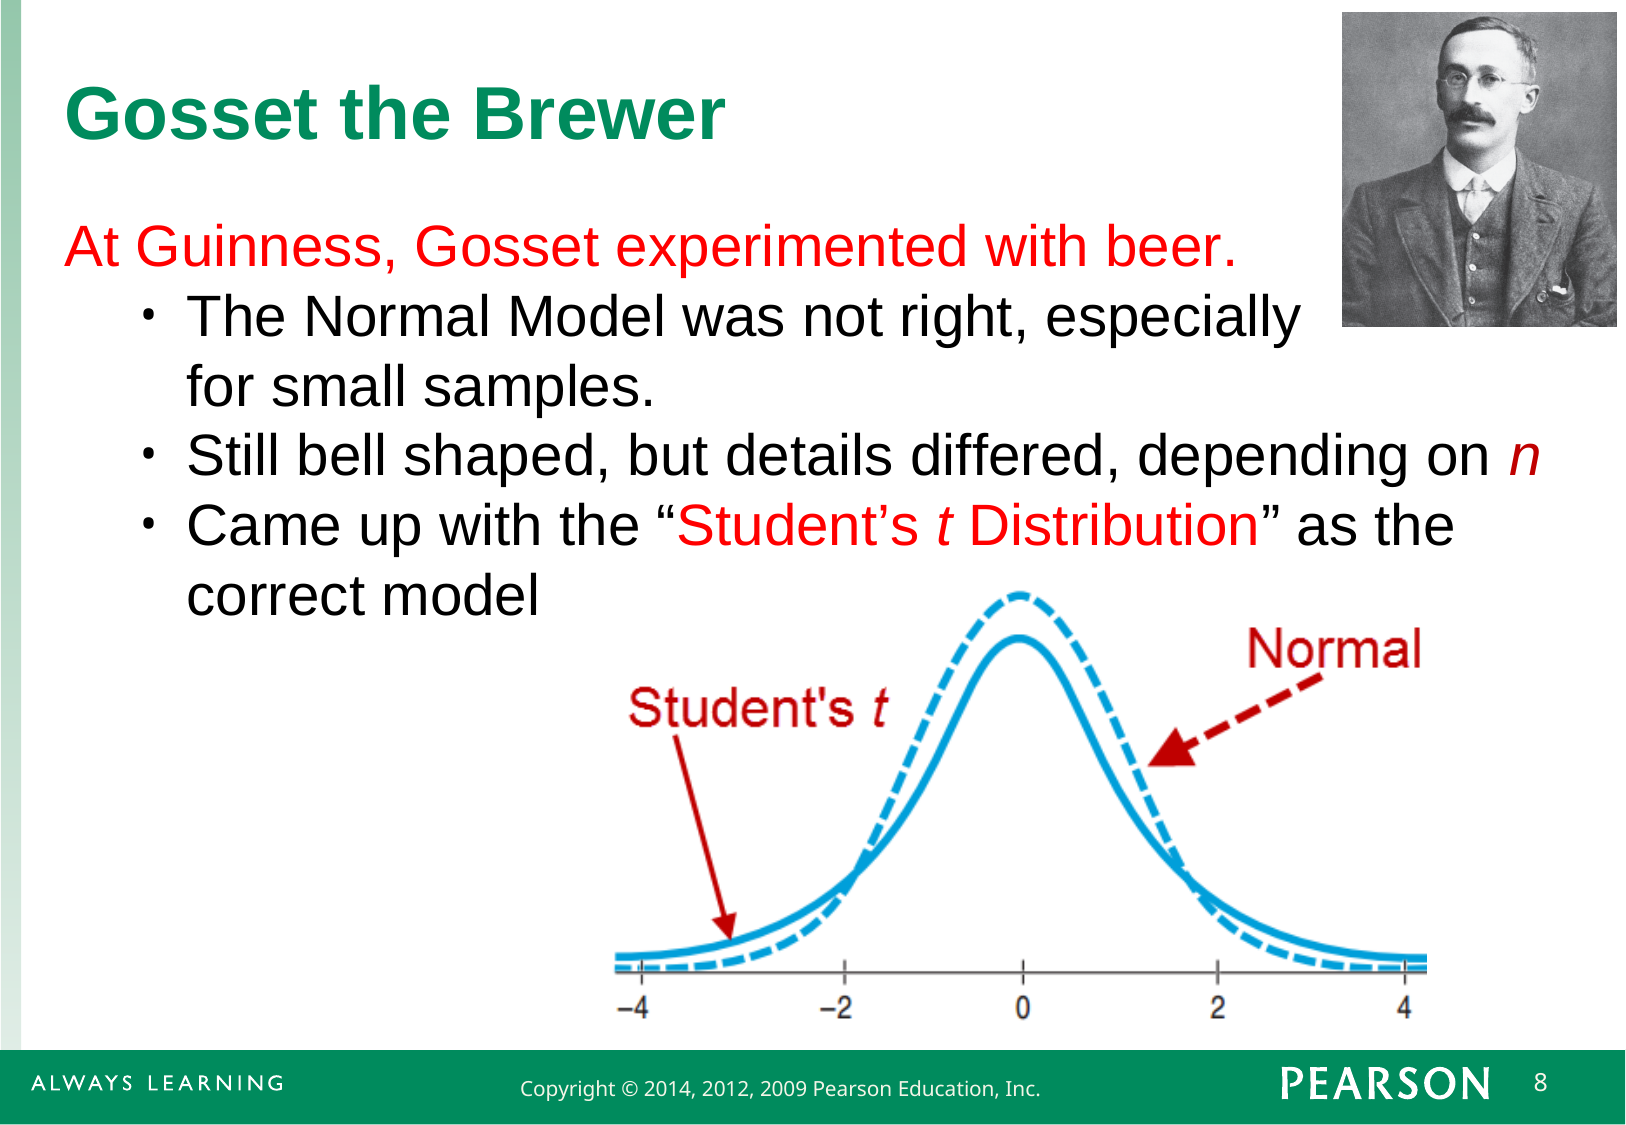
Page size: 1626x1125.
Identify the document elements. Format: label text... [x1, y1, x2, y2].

title Gosset the Brewer [64, 64, 1342, 208]
list At Guinness, Gosset experimented with beer. The Normal Model was not right, especially for small samples. Still bell shaped, but details differed, depending on n Came up with the “Student’s t Distribution” as the correct model [64, 208, 1560, 951]
picture [1342, 12, 1617, 327]
picture [610, 586, 1427, 1024]
